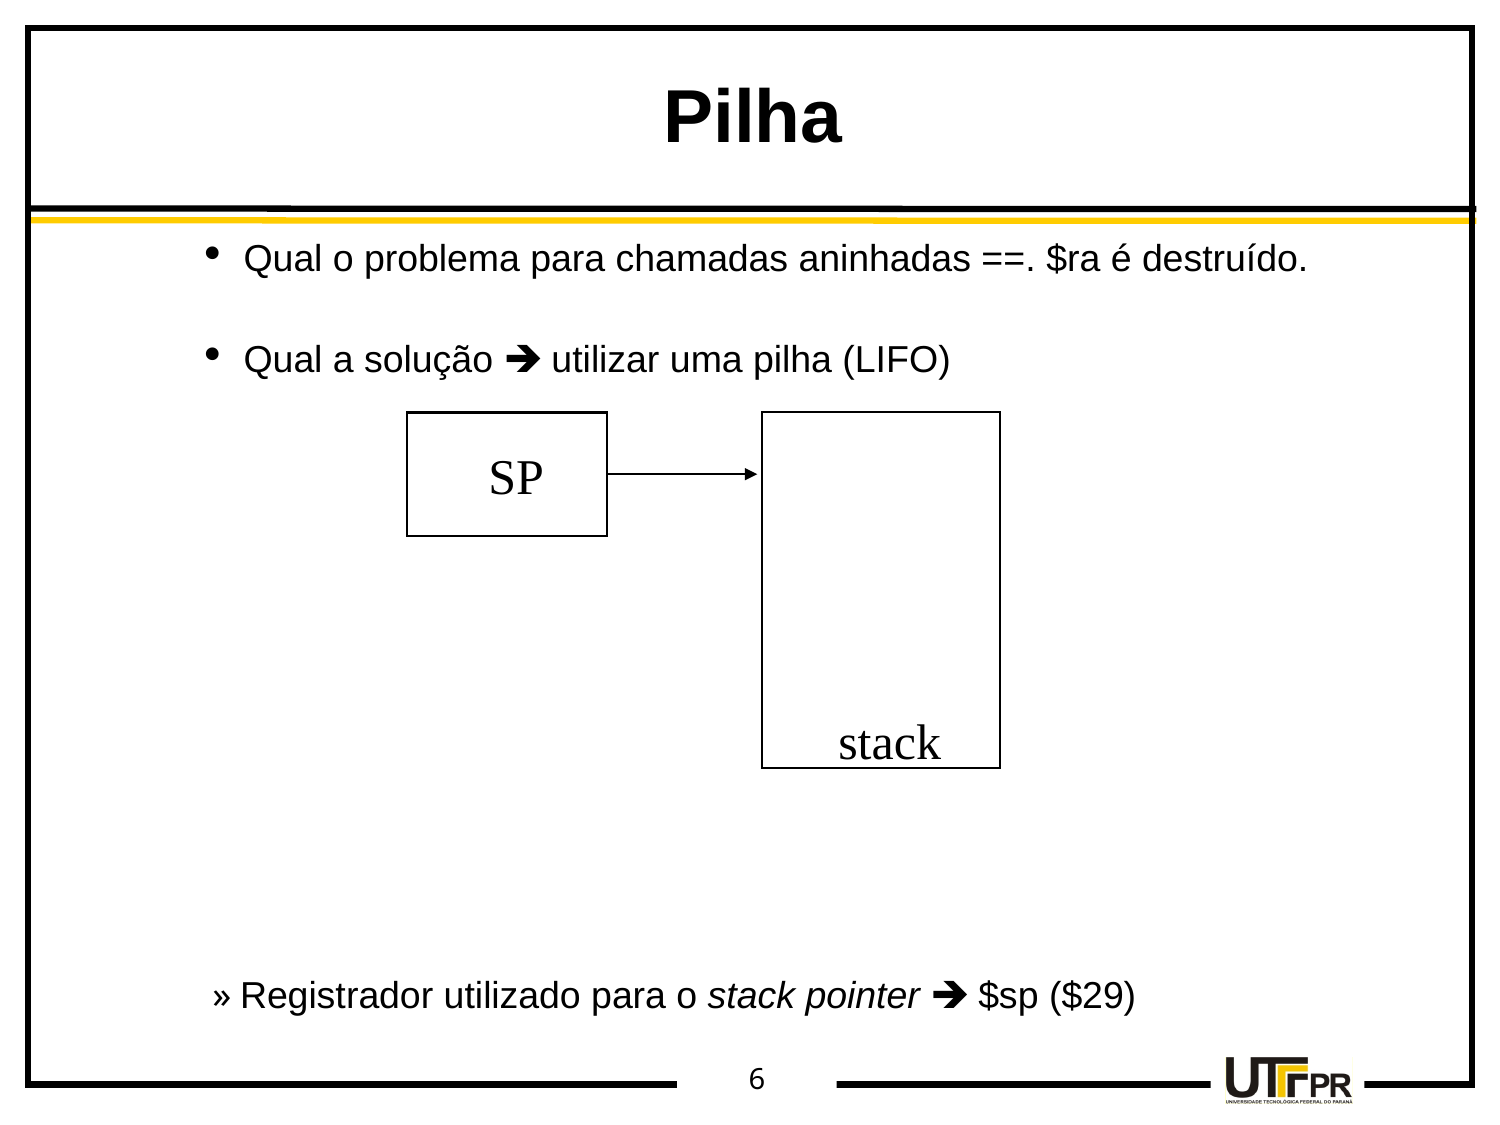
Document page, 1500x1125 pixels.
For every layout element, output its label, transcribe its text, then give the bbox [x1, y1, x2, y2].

title [37, 24, 1288, 29]
picture [1225, 1057, 1353, 1104]
text_box SP [407, 412, 608, 537]
list Qual o problema para chamadas aninhadas ==. $ra é destruído. Qual a solução  utilizar uma pilha (LIFO) Registrador utilizado para o stack pointer  $sp ($29) [41, 232, 1447, 1044]
title Pilha [29, 29, 1477, 207]
text_box stack [762, 412, 1000, 768]
